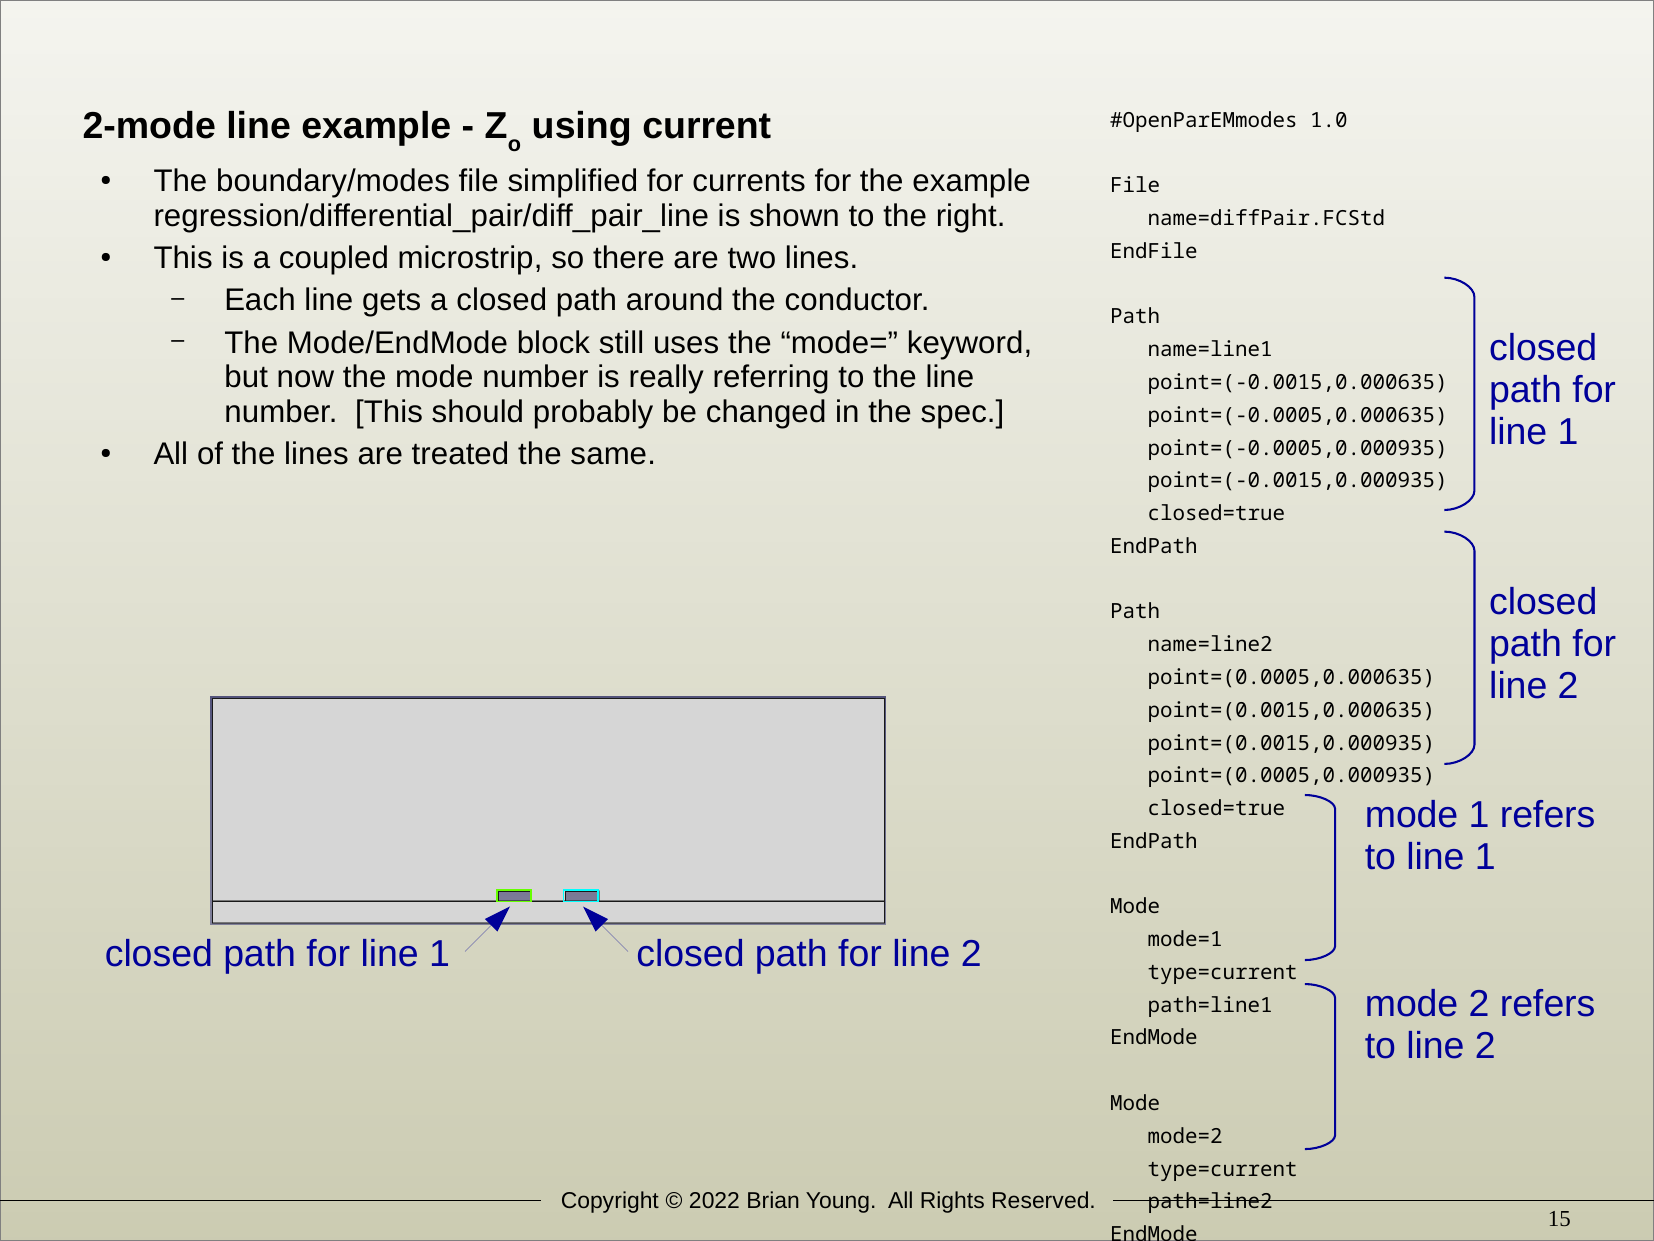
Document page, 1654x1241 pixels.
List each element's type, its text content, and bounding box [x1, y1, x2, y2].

text_box closed path for line 1 [1474, 319, 1636, 461]
list #OpenParEMmodes 1.0 File name=diffPair.FCStd EndFile Path name=line1 point=(-0.0015,0.000635) point=(-0.0005,0.000635) point=(-0.0005,0.000935) point=(-0.0015,0.000935) closed=true EndPath Path name=line2 point=(0.0005,0.000635) point=(0.0015,0.000635) point=(0.0015,0.000935) point=(0.0005,0.000935) closed=true EndPath Mode mode=1 type=current path=line1 EndMode Mode mode=2 type=current path=line2 EndMode [1110, 105, 1572, 1136]
text_box closed path for line 2 [1474, 573, 1636, 715]
text_box closed path for line 2 [621, 924, 1036, 982]
list 2-mode line example - Zo using current The boundary/modes file simplified for currents for the example regression/differential_pair/diff_pair_line is shown to the right. This is a coupled microstrip, so there are two lines. Each line gets a closed path around the conductor. The Mode/EndMode block still uses the “mode=” keyword, but now the mode number is really referring to the line number. [This should probably be changed in the spec.] All of the lines are treated the same. [82, 105, 1051, 1109]
text_box mode 1 refers to line 1 [1350, 785, 1621, 969]
text_box closed path for line 1 [90, 924, 505, 982]
text_box mode 2 refers to line 2 [1350, 974, 1651, 1200]
